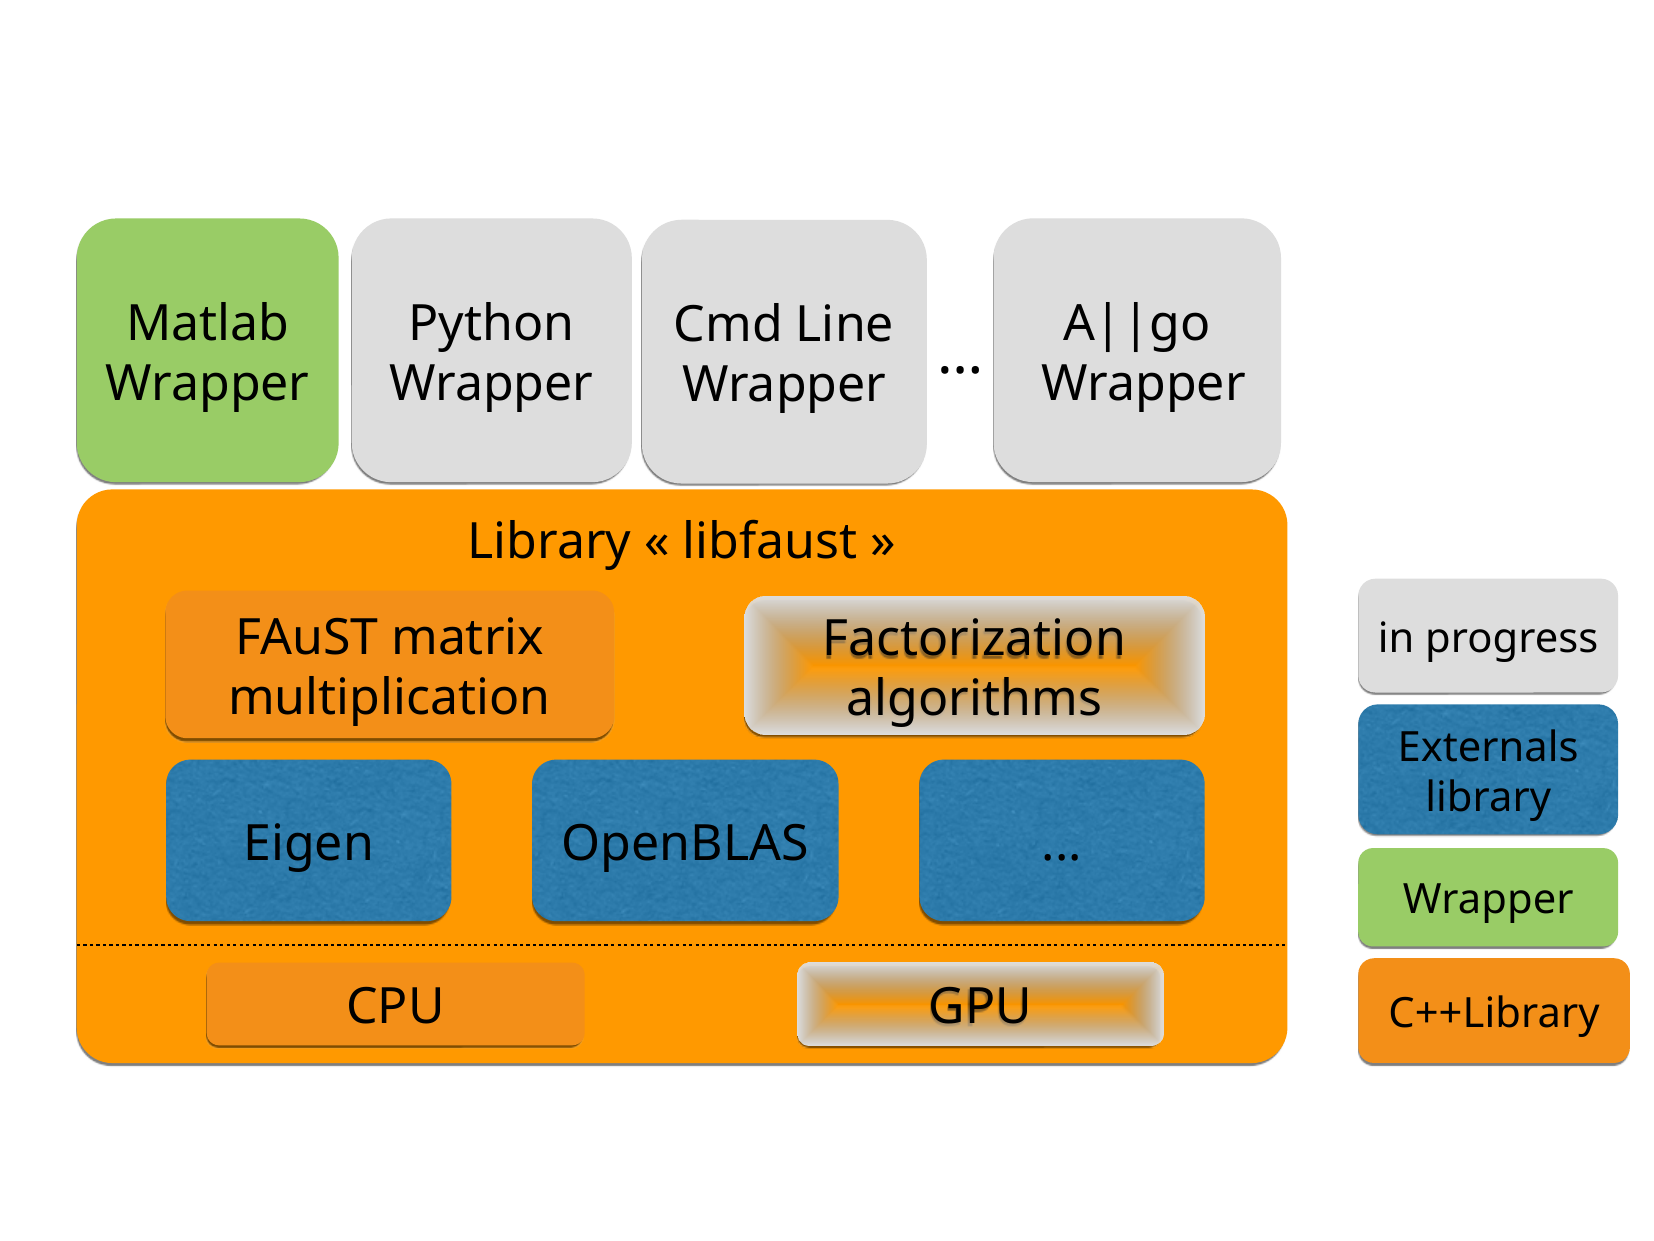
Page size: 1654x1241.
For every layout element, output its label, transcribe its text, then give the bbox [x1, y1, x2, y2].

text_box Matlab Wrapper [76, 218, 339, 483]
text_box A||go Wrapper [993, 218, 1282, 483]
text_box … [929, 306, 993, 394]
text_box Eigen [166, 759, 452, 922]
text_box OpenBLAS [532, 759, 839, 922]
text_box Cmd Line Wrapper [641, 219, 927, 484]
text_box FAuST matrix multiplication [165, 590, 615, 739]
text_box Library « libfaust » [76, 489, 1288, 1064]
text_box Wrapper [1358, 848, 1619, 947]
text_box Externals library [1358, 704, 1619, 835]
text_box Factorization algorithms [744, 596, 1205, 735]
text_box C++Library [1358, 958, 1630, 1063]
text_box Python Wrapper [351, 218, 632, 483]
text_box in progress [1358, 578, 1619, 693]
text_box GPU [797, 962, 1164, 1046]
text_box ... [919, 759, 1205, 922]
text_box CPU [206, 962, 585, 1046]
